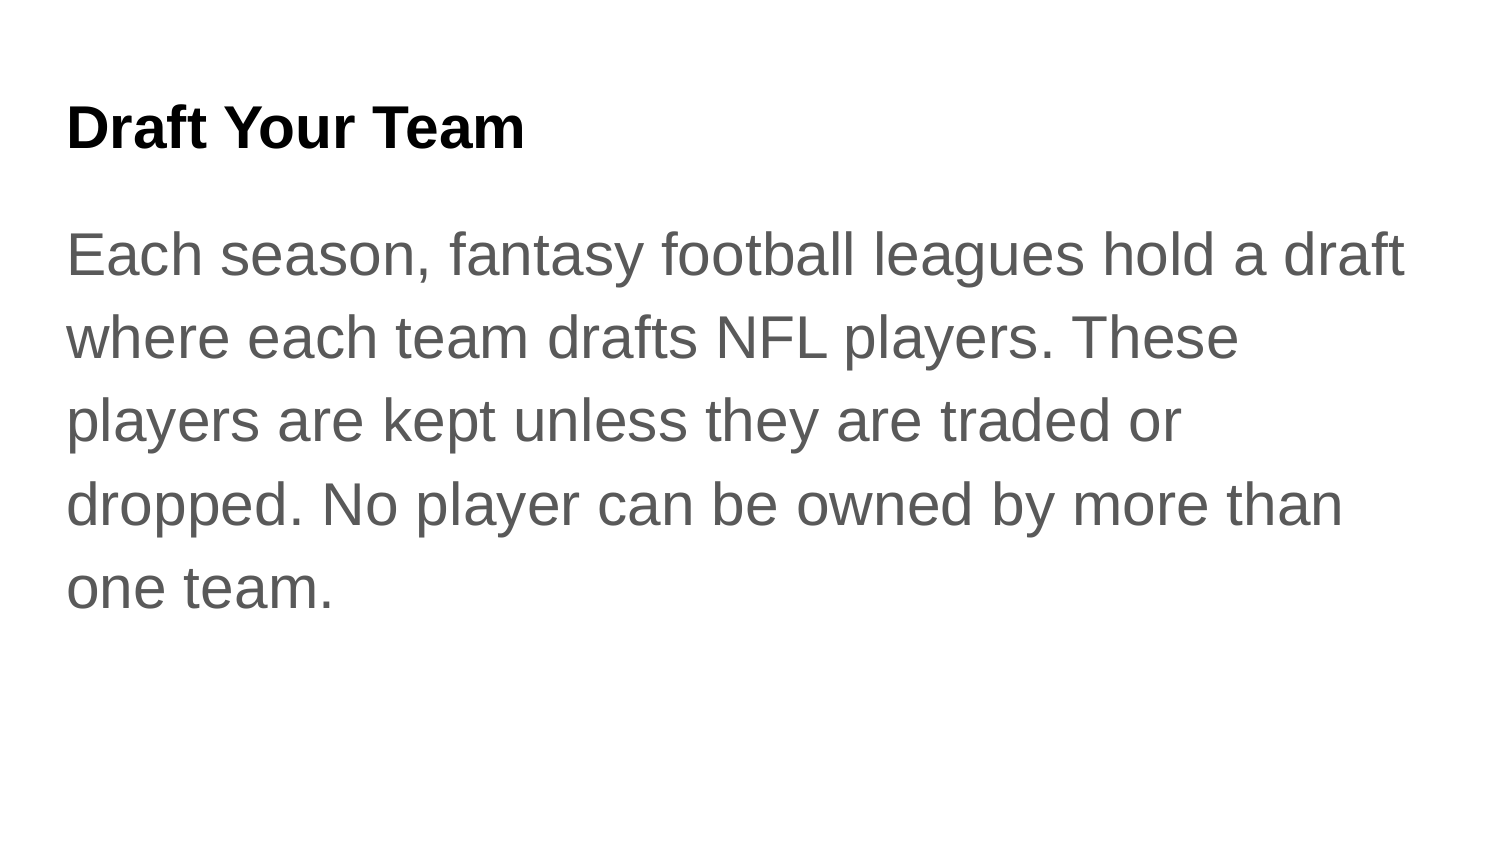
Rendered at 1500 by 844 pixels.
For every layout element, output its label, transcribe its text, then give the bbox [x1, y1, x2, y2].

list Each season, fantasy football leagues hold a draft where each team drafts NFL players. These players are kept unless they are traded or dropped. No player can be owned by more than one team. [51, 189, 1449, 750]
title Draft Your Team [51, 72, 1449, 167]
